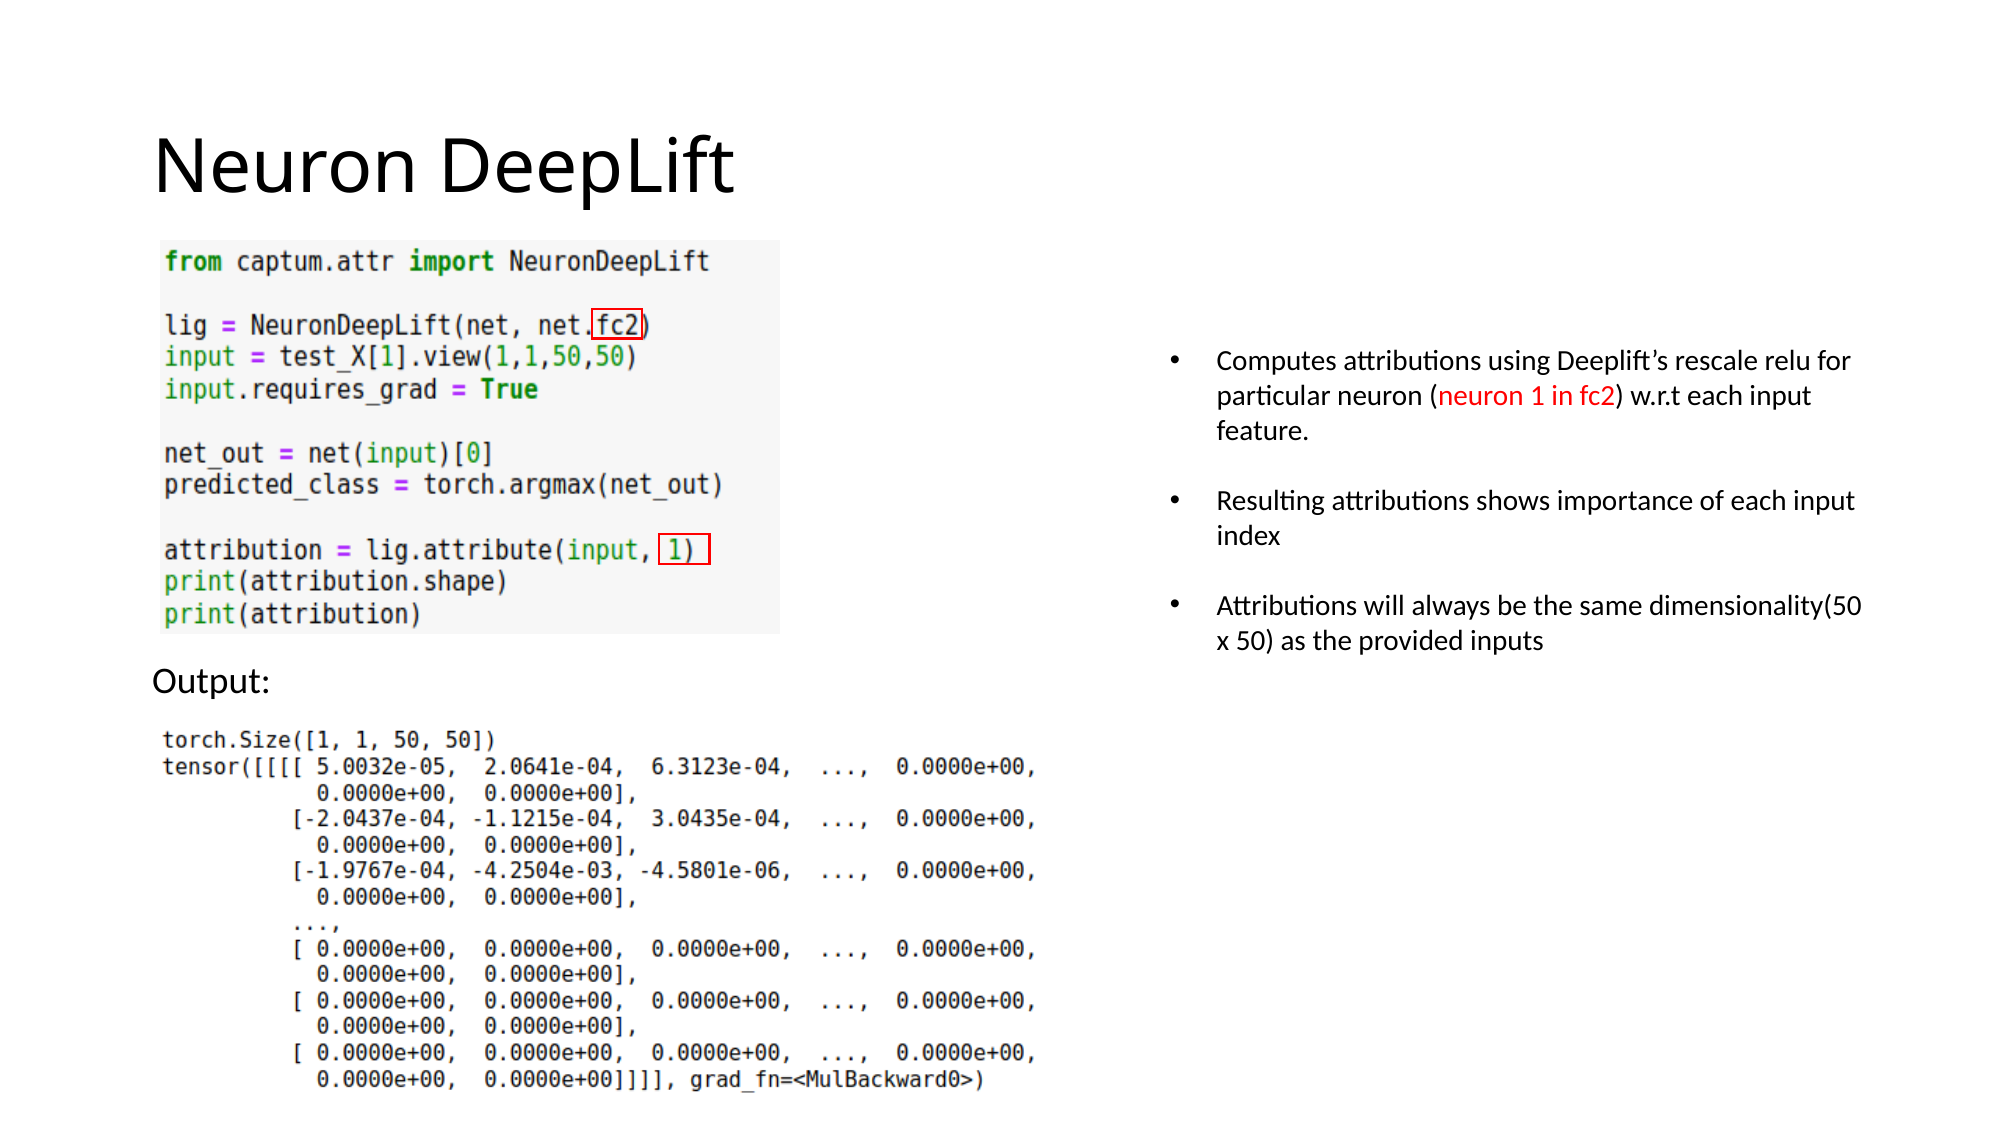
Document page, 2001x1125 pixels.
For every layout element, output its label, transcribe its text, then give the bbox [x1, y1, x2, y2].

text_box Computes attributions using Deeplift’s rescale relu for particular neuron (neuron 1 in fc2) w.r.t each input feature. Resulting attributions shows importance of each input index Attributions will always be the same dimensionality(50 x 50) as the provided inputs [1155, 334, 1887, 664]
picture [160, 724, 1073, 1104]
title Neuron DeepLift [137, 59, 1863, 278]
text_box Output: [137, 648, 470, 709]
picture [160, 240, 780, 634]
